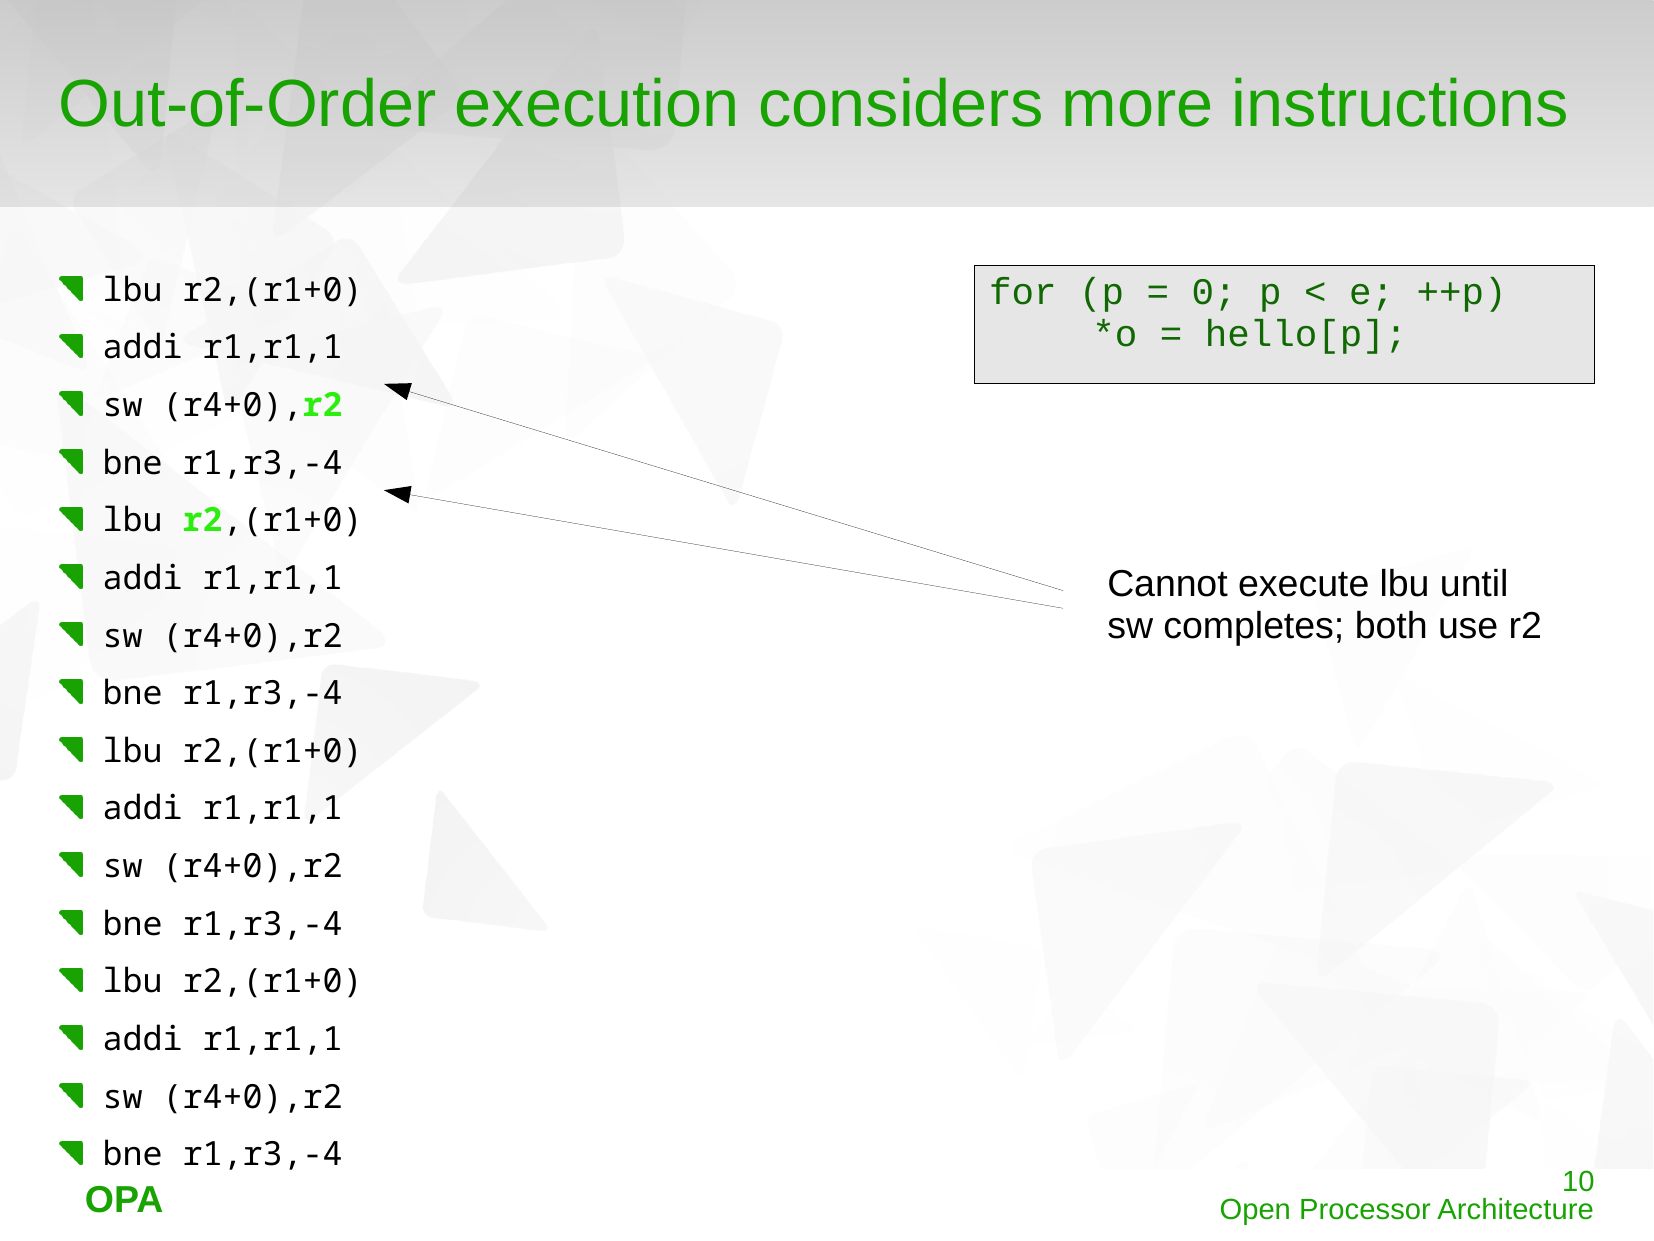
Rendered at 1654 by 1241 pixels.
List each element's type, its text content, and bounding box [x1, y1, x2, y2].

list lbu r2,(r1+0) addi r1,r1,1 sw (r4+0),r2 bne r1,r3,-4 lbu r2,(r1+0) addi r1,r1,1 sw (r4+0),r2 bne r1,r3,-4 lbu r2,(r1+0) addi r1,r1,1 sw (r4+0),r2 bne r1,r3,-4 lbu r2,(r1+0) addi r1,r1,1 sw (r4+0),r2 bne r1,r3,-4 [59, 265, 1595, 1129]
title Out-of-Order execution considers more instructions [59, 29, 1595, 178]
text_box for (p = 0; p < e; ++p) *o = hello[p]; [974, 265, 1595, 384]
text_box Cannot execute lbu until sw completes; both use r2 [1092, 555, 1557, 654]
picture [915, 548, 1654, 1169]
picture [0, 0, 783, 931]
picture [59, 1141, 83, 1165]
